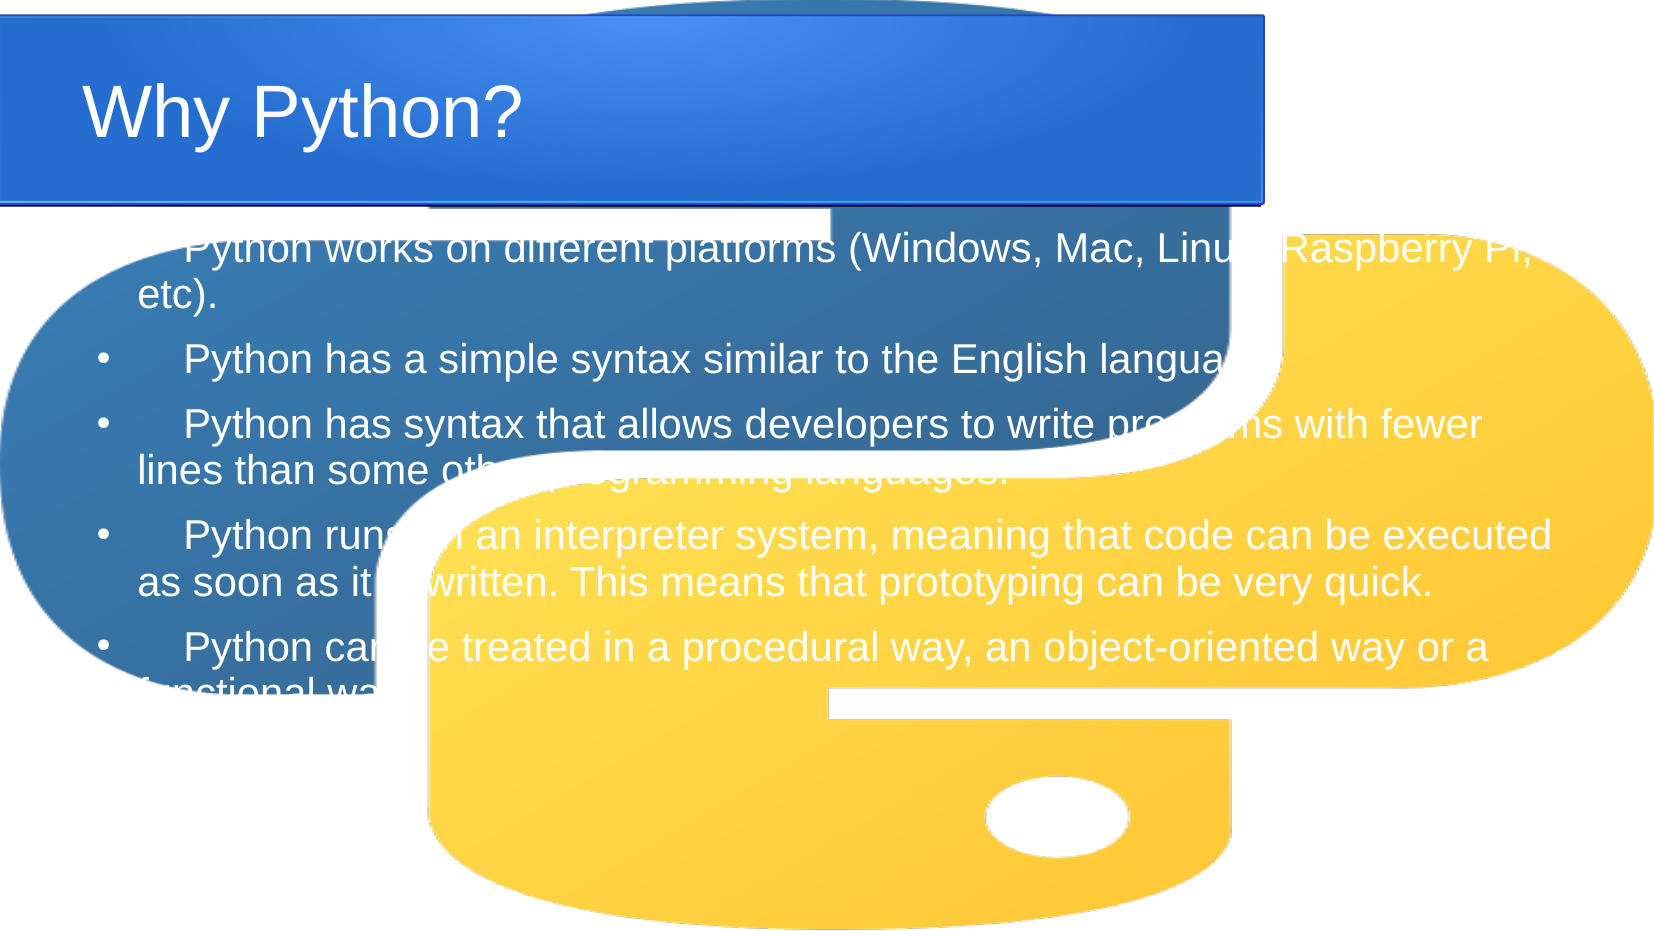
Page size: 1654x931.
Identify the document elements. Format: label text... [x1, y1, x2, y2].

picture [0, 0, 1654, 931]
list Python works on different platforms (Windows, Mac, Linux, Raspberry Pi, etc). Python has a simple syntax similar to the English language. Python has syntax that allows developers to write programs with fewer lines than some other programming languages. Python runs on an interpreter system, meaning that code can be executed as soon as it is written. This means that prototyping can be very quick. Python can be treated in a procedural way, an object-oriented way or a functional way. [82, 224, 1571, 764]
title Why Python? [82, 35, 1235, 189]
